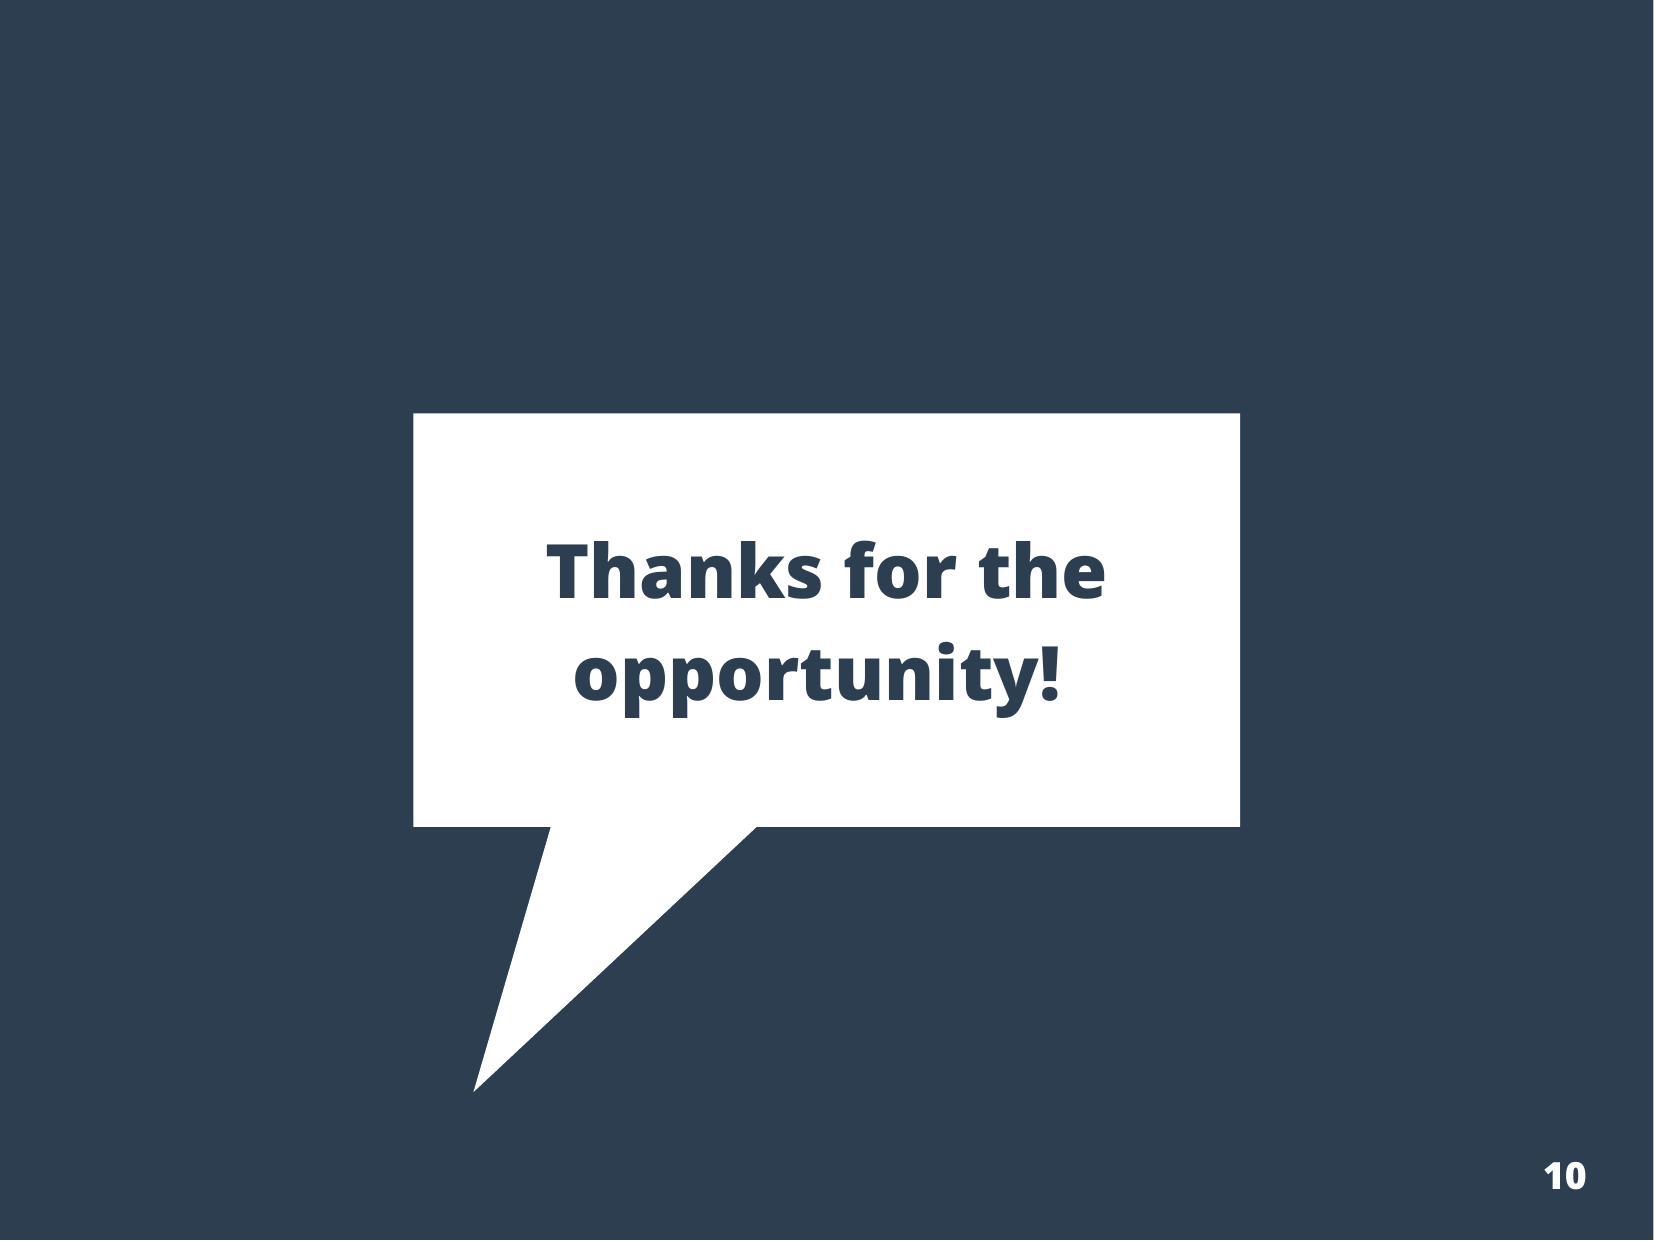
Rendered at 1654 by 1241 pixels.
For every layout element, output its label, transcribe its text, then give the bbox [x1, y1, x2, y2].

title Thanks for the opportunity! [442, 442, 1211, 798]
